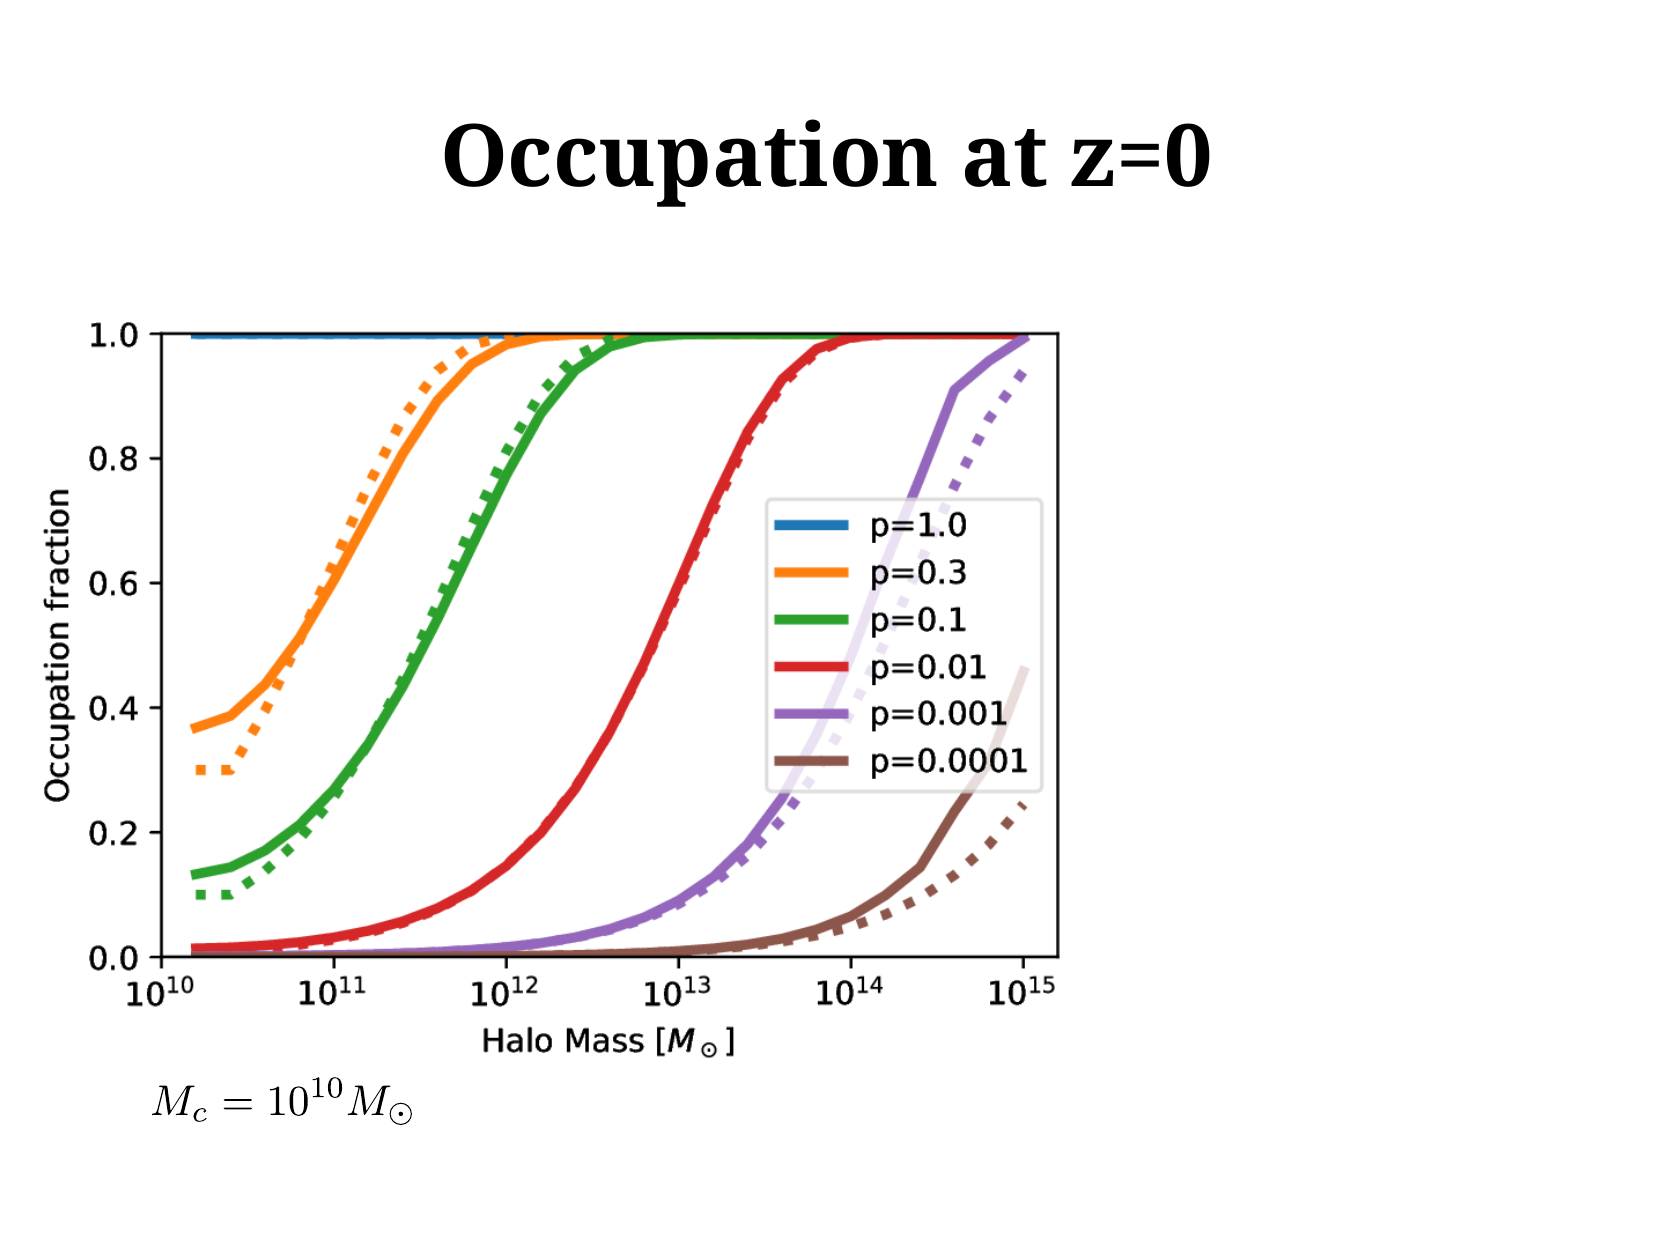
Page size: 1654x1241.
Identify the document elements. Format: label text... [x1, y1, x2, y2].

text_box [150, 1077, 415, 1126]
title Occupation at z=0 [82, 49, 1571, 257]
picture [21, 299, 1092, 1083]
